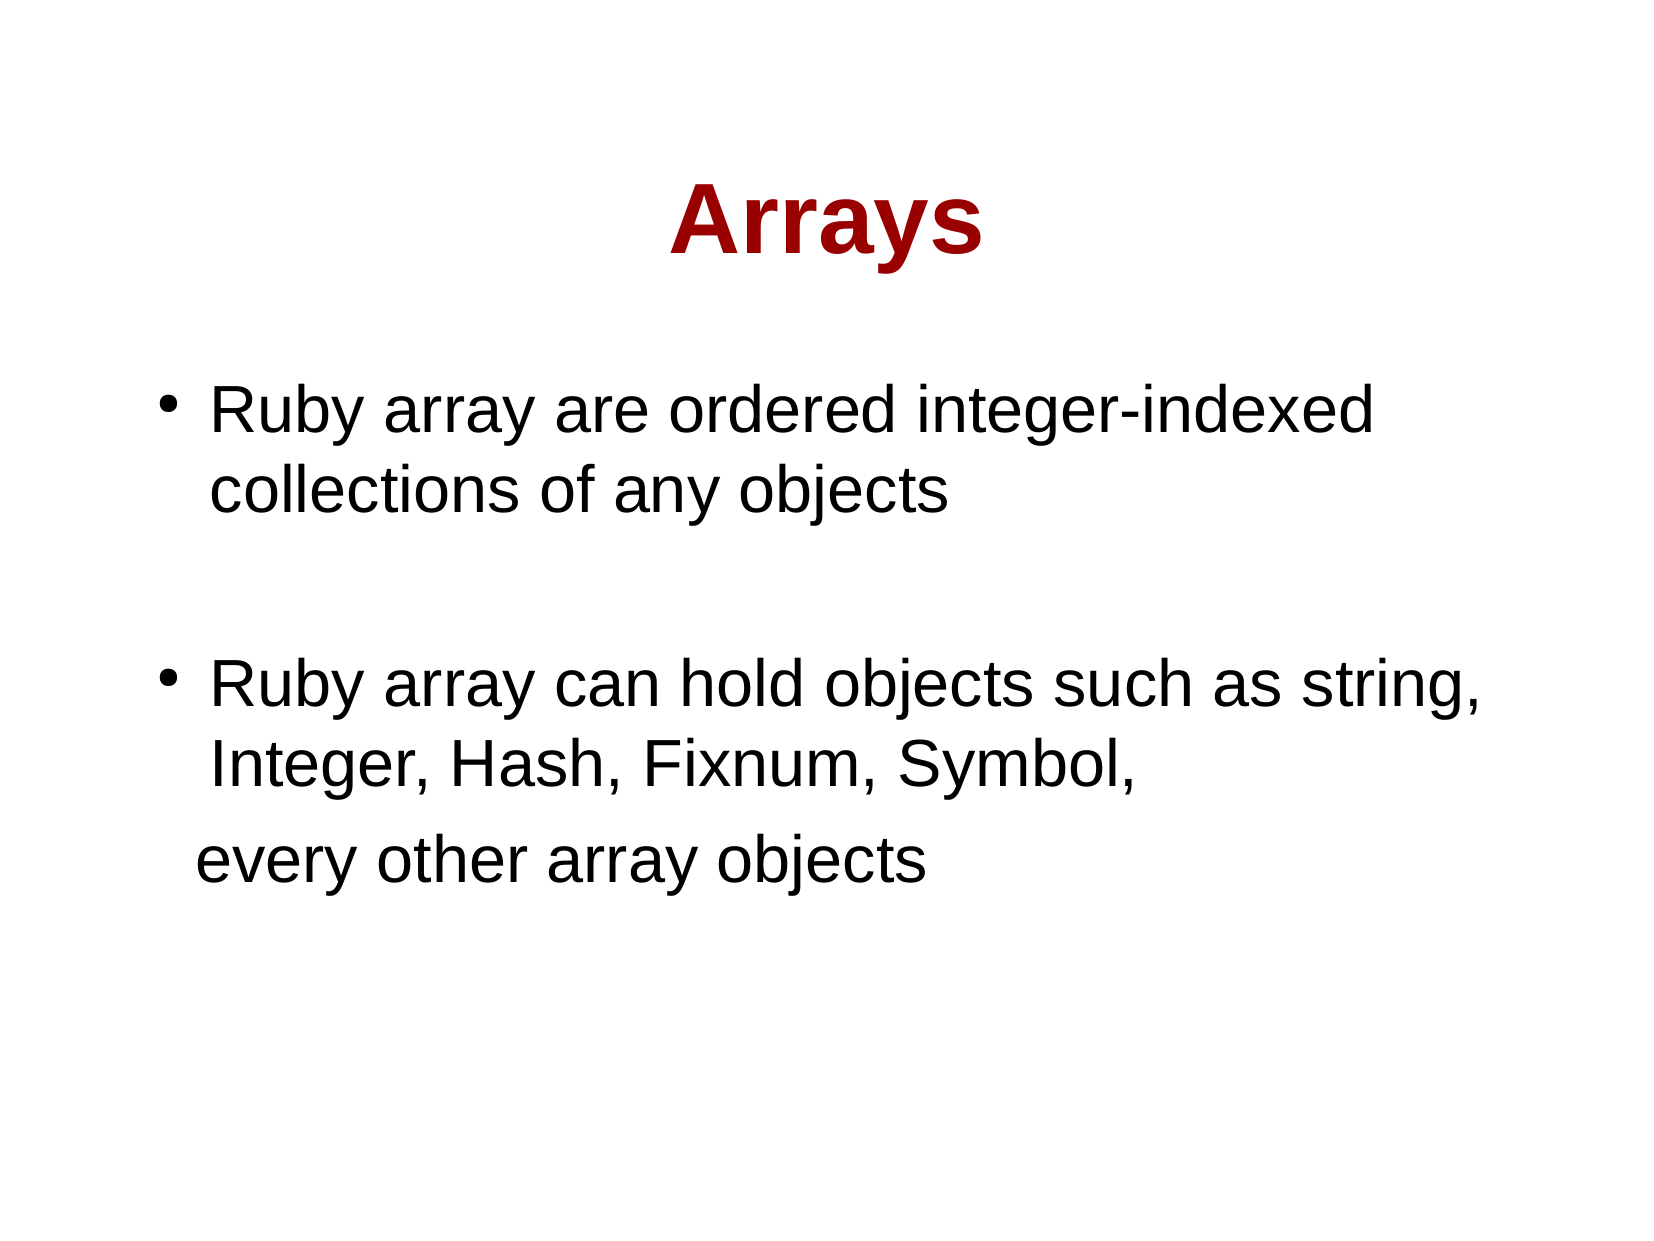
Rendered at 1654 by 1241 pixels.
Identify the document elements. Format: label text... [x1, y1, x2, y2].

title Arrays [124, 110, 1530, 317]
list Ruby array are ordered integer-indexed collections of any objects Ruby array can hold objects such as string, Integer, Hash, Fixnum, Symbol, every other array objects [124, 358, 1530, 1241]
